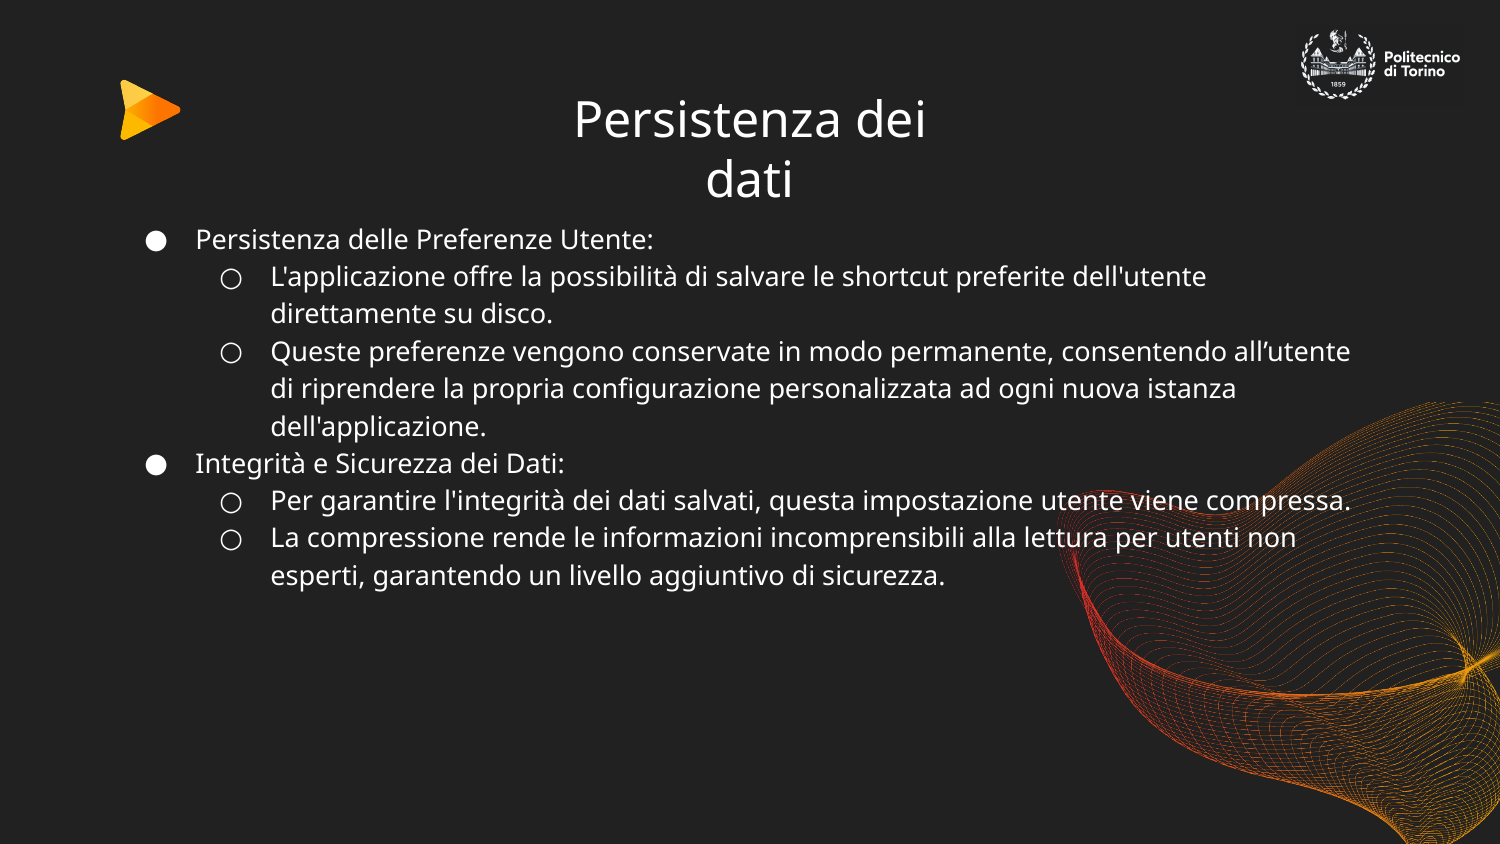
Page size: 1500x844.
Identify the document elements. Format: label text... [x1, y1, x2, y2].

text_box Persistenza delle Preferenze Utente: L'applicazione offre la possibilità di salvare le shortcut preferite dell'utente direttamente su disco. Queste preferenze vengono conservate in modo permanente, consentendo all’utente di riprendere la propria configurazione personalizzata ad ogni nuova istanza dell'applicazione. Integrità e Sicurezza dei Dati: Per garantire l'integrità dei dati salvati, questa impostazione utente viene compressa. La compressione rende le informazioni incomprensibili alla lettura per utenti non esperti, garantendo un livello aggiuntivo di sicurezza. [105, 202, 1369, 696]
picture [1297, 25, 1465, 106]
text_box Persistenza dei dati [519, 72, 981, 202]
picture [1056, 402, 1500, 844]
picture [119, 78, 181, 140]
